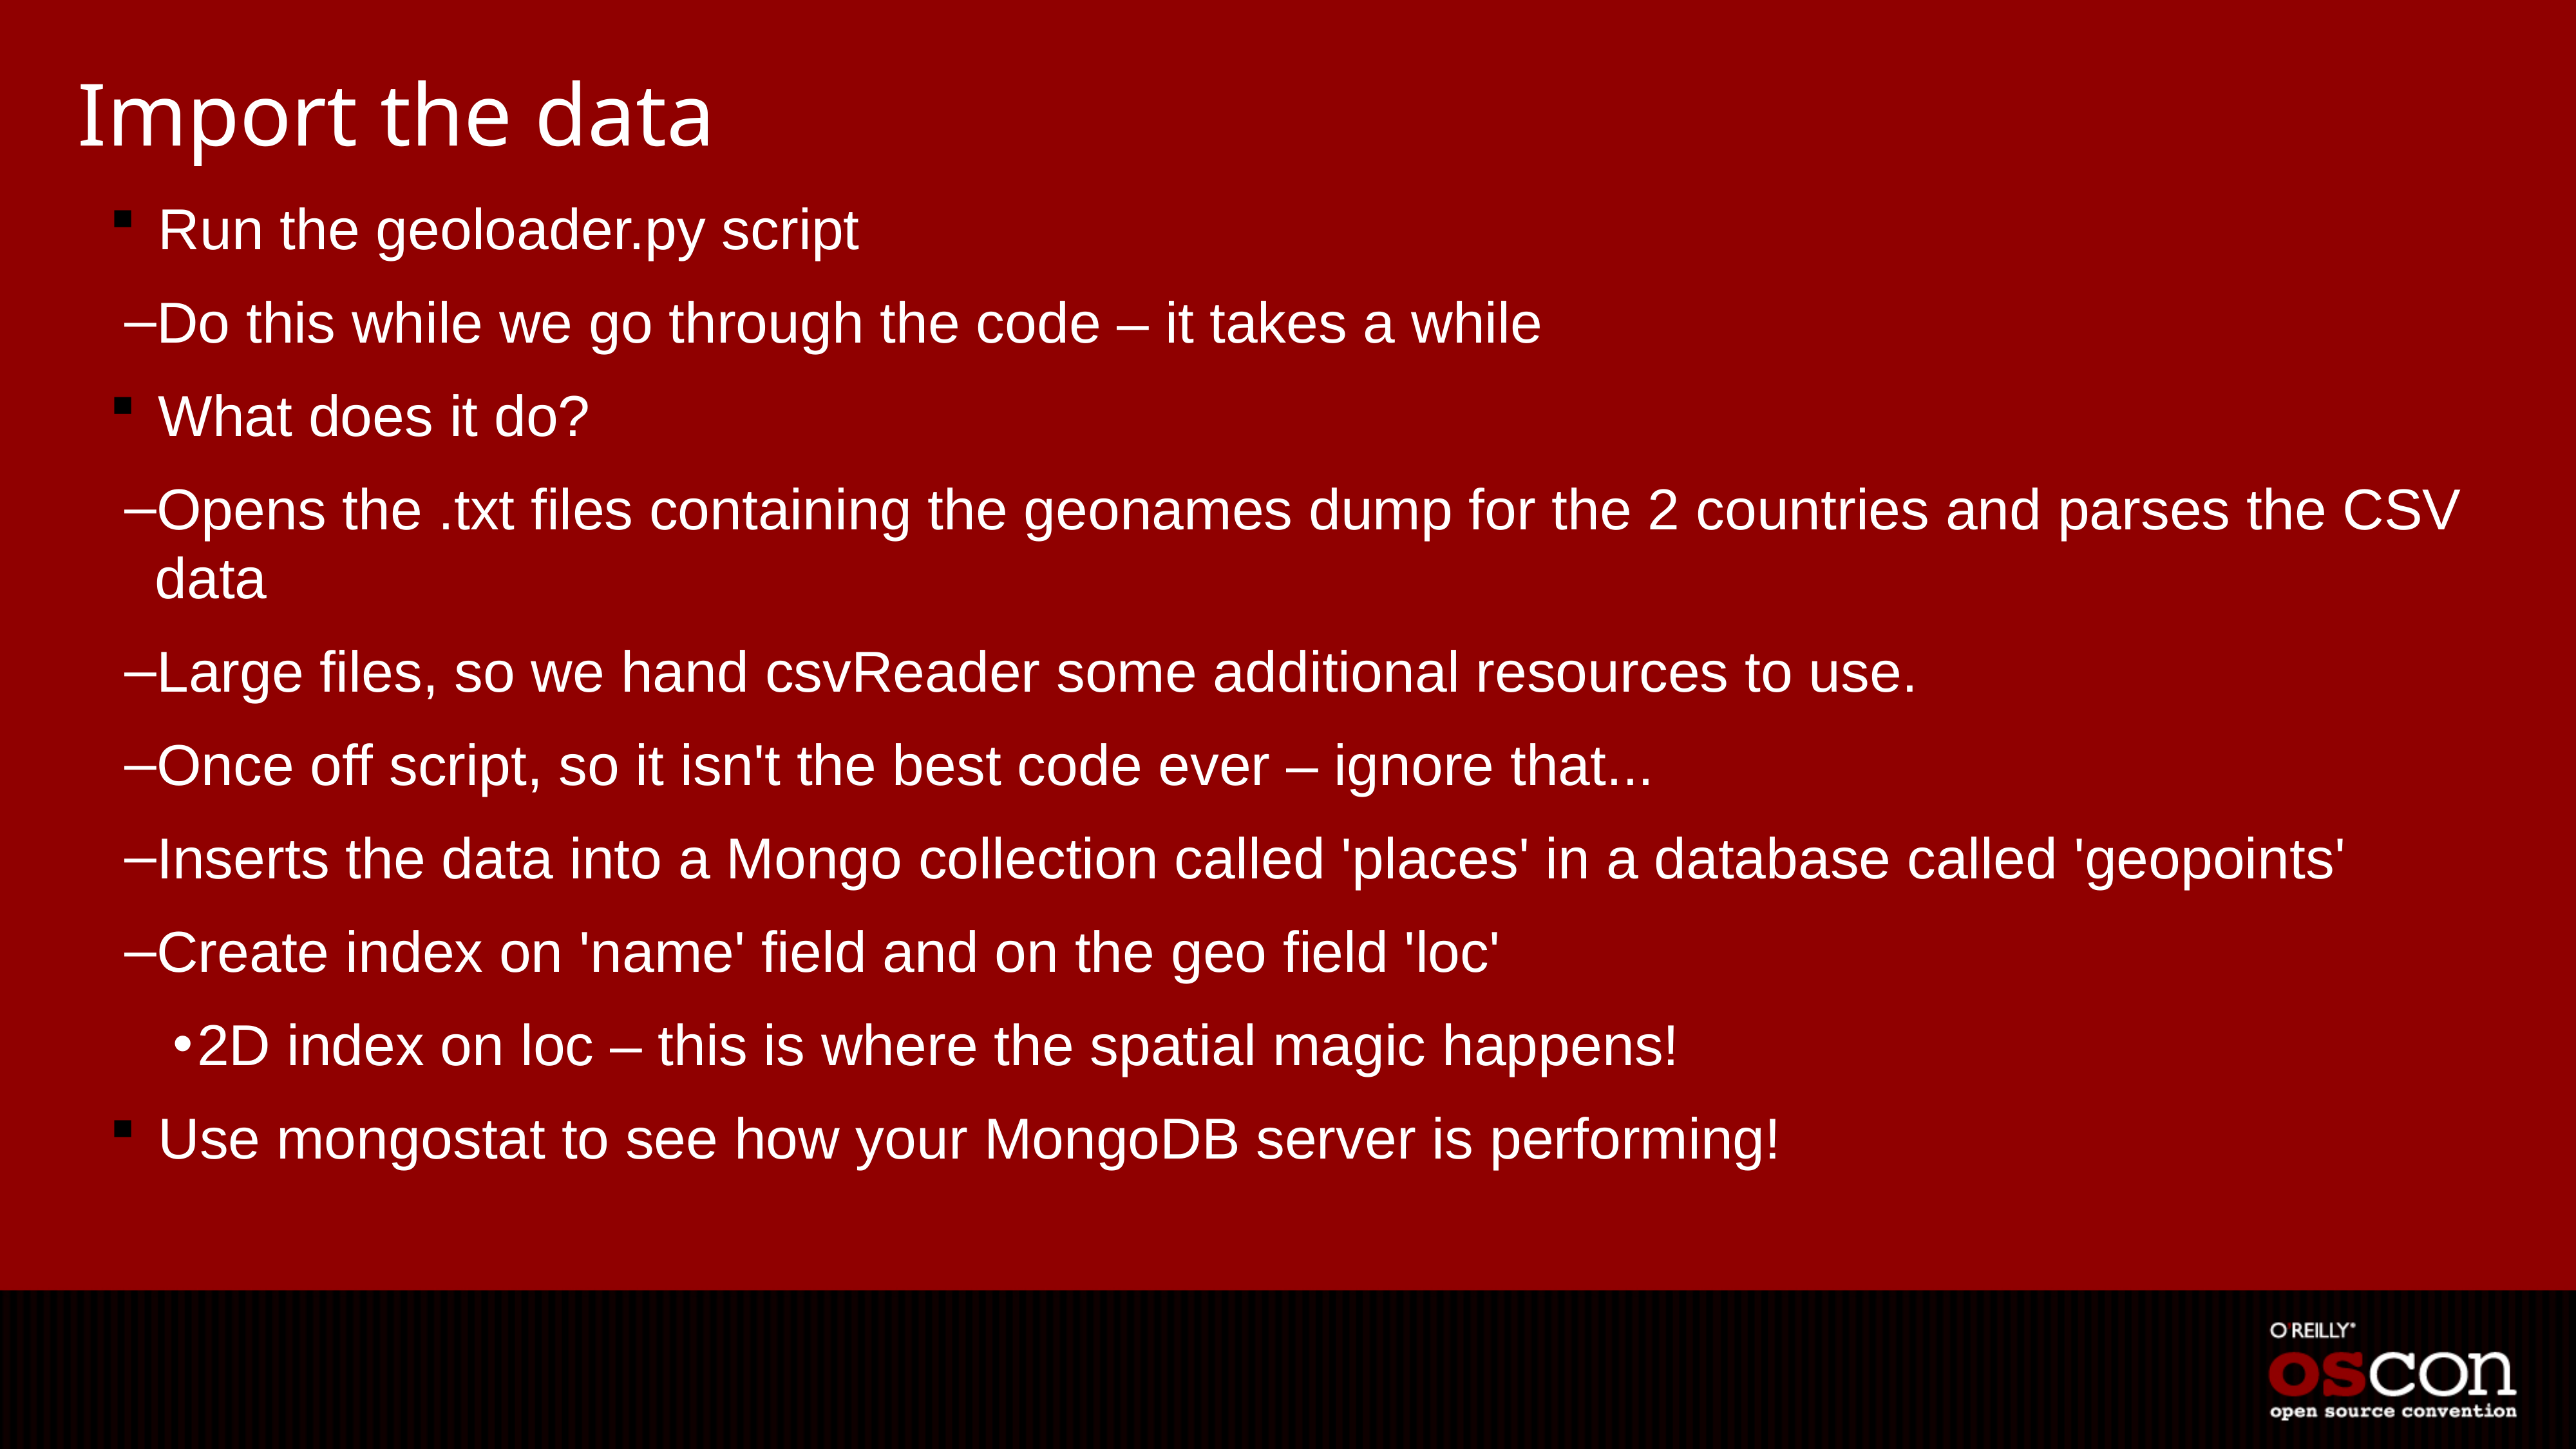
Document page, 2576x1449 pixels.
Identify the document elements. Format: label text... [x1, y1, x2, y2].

picture [0, 0, 2576, 1449]
list Run the geoloader.py script Do this while we go through the code – it takes a while What does it do? Opens the .txt files containing the geonames dump for the 2 countries and parses the CSV data Large files, so we hand csvReader some additional resources to use. Once off script, so it isn't the best code ever – ignore that... Inserts the data into a Mongo collection called 'places' in a database called 'geopoints' Create index on 'name' field and on the geo field 'loc' 2D index on loc – this is where the spatial magic happens! Use mongostat to see how your MongoDB server is performing! [76, 191, 2505, 1449]
title Import the data [72, 24, 2501, 199]
